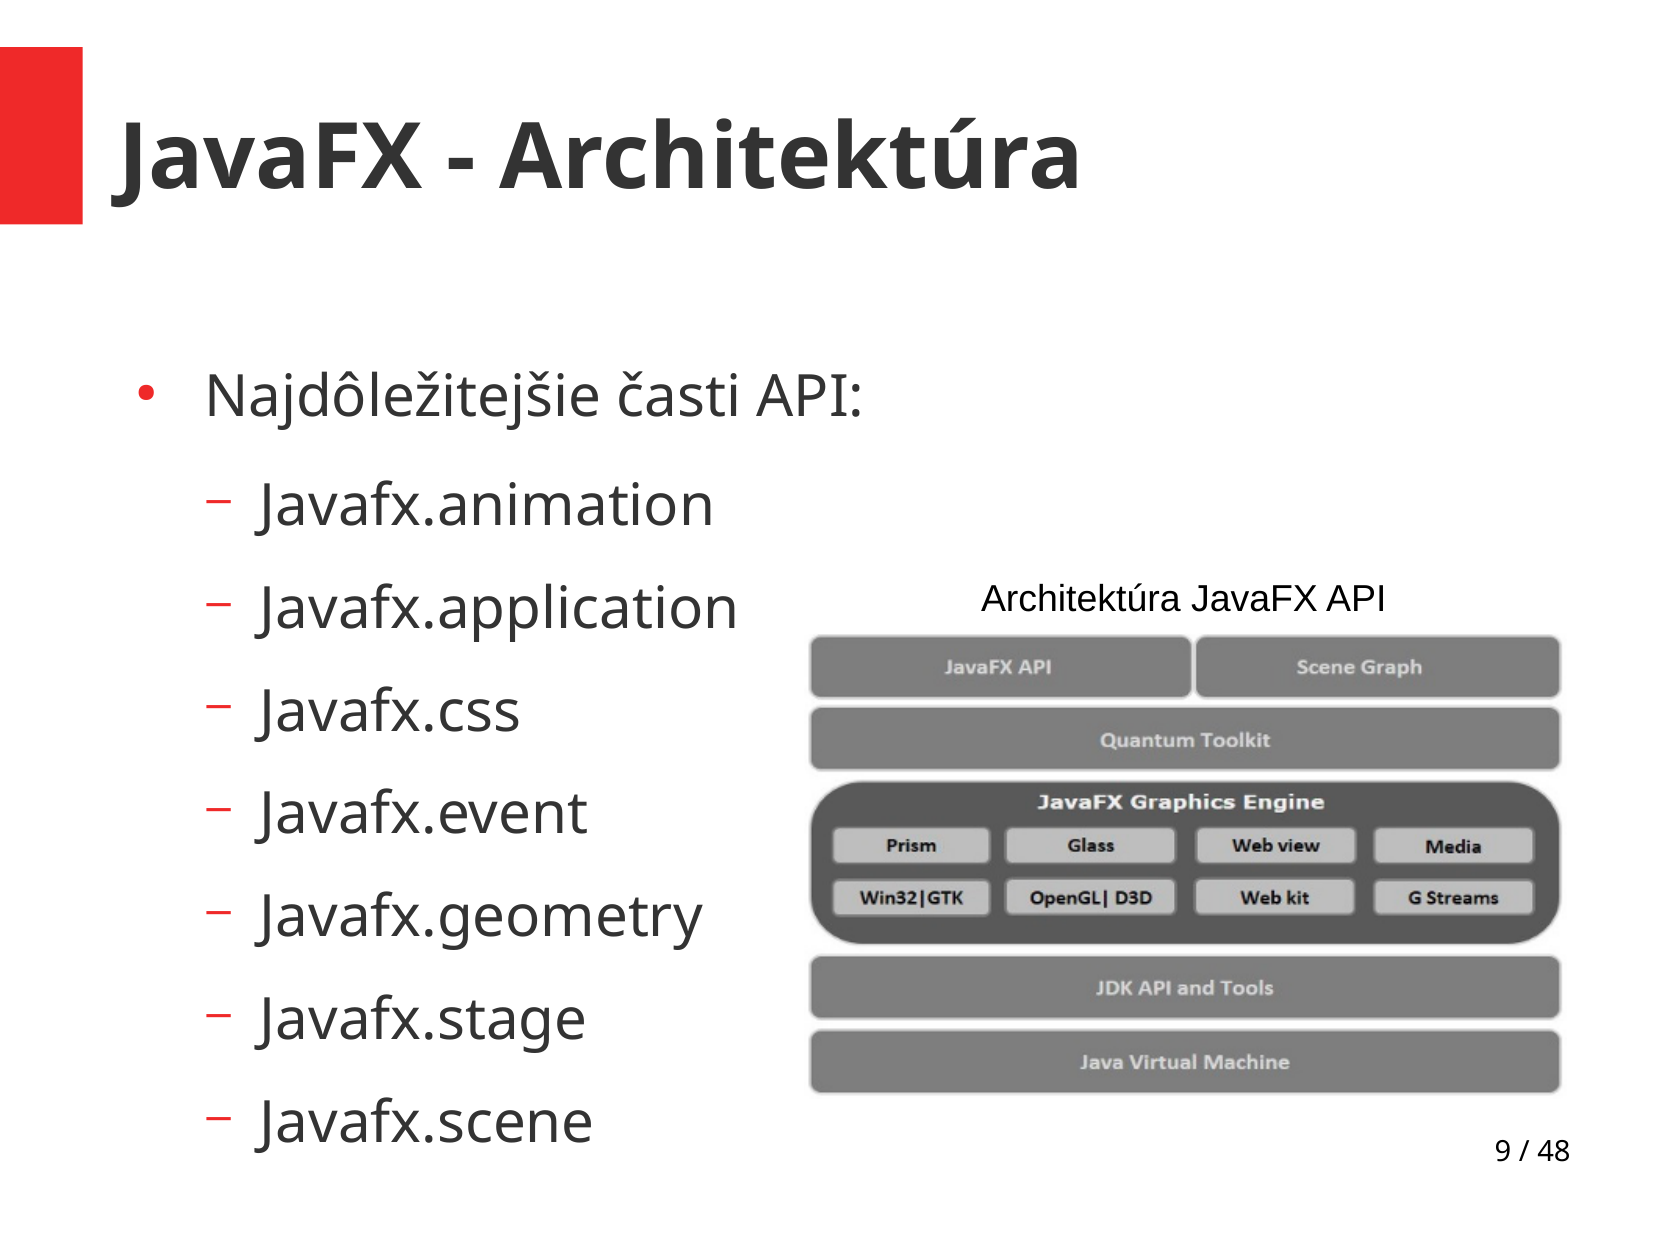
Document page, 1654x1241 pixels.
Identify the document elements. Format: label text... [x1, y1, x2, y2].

text_box Architektúra JavaFX API [966, 570, 1403, 627]
picture [804, 633, 1567, 1099]
list Najdôležitejšie časti API: Javafx.animation Javafx.application Javafx.css Javafx.event Javafx.geometry Javafx.stage Javafx.scene [118, 354, 1536, 1074]
title JavaFX - Architektúra [118, 49, 1571, 257]
